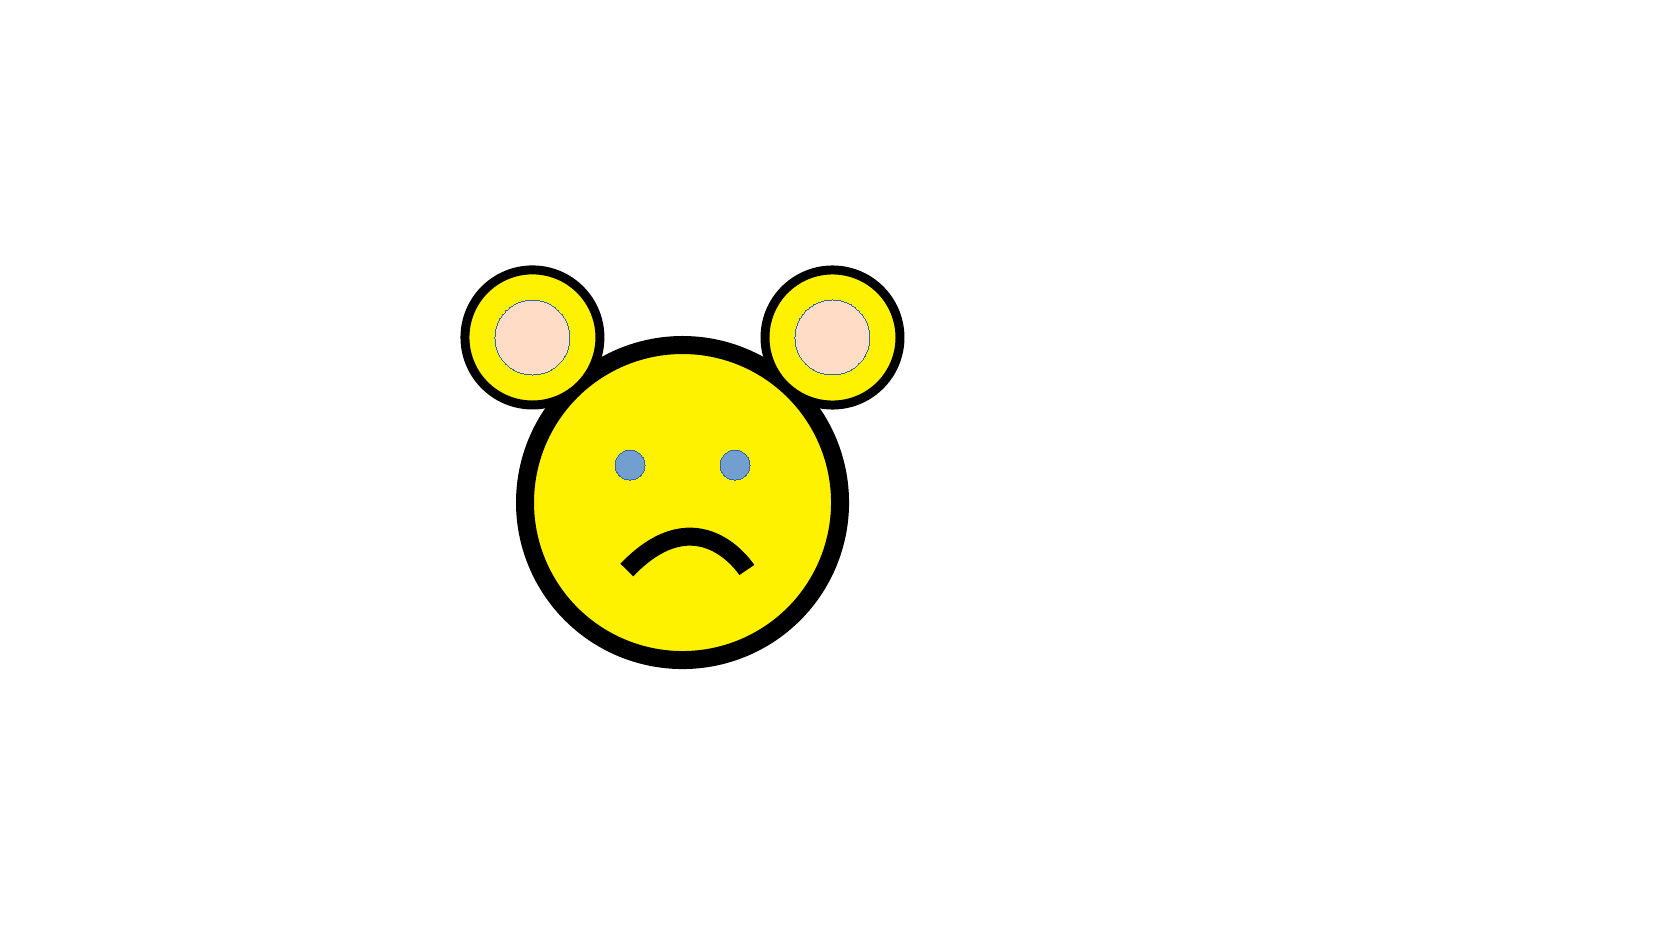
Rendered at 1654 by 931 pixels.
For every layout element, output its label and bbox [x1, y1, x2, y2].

text_box [464, 269, 901, 661]
